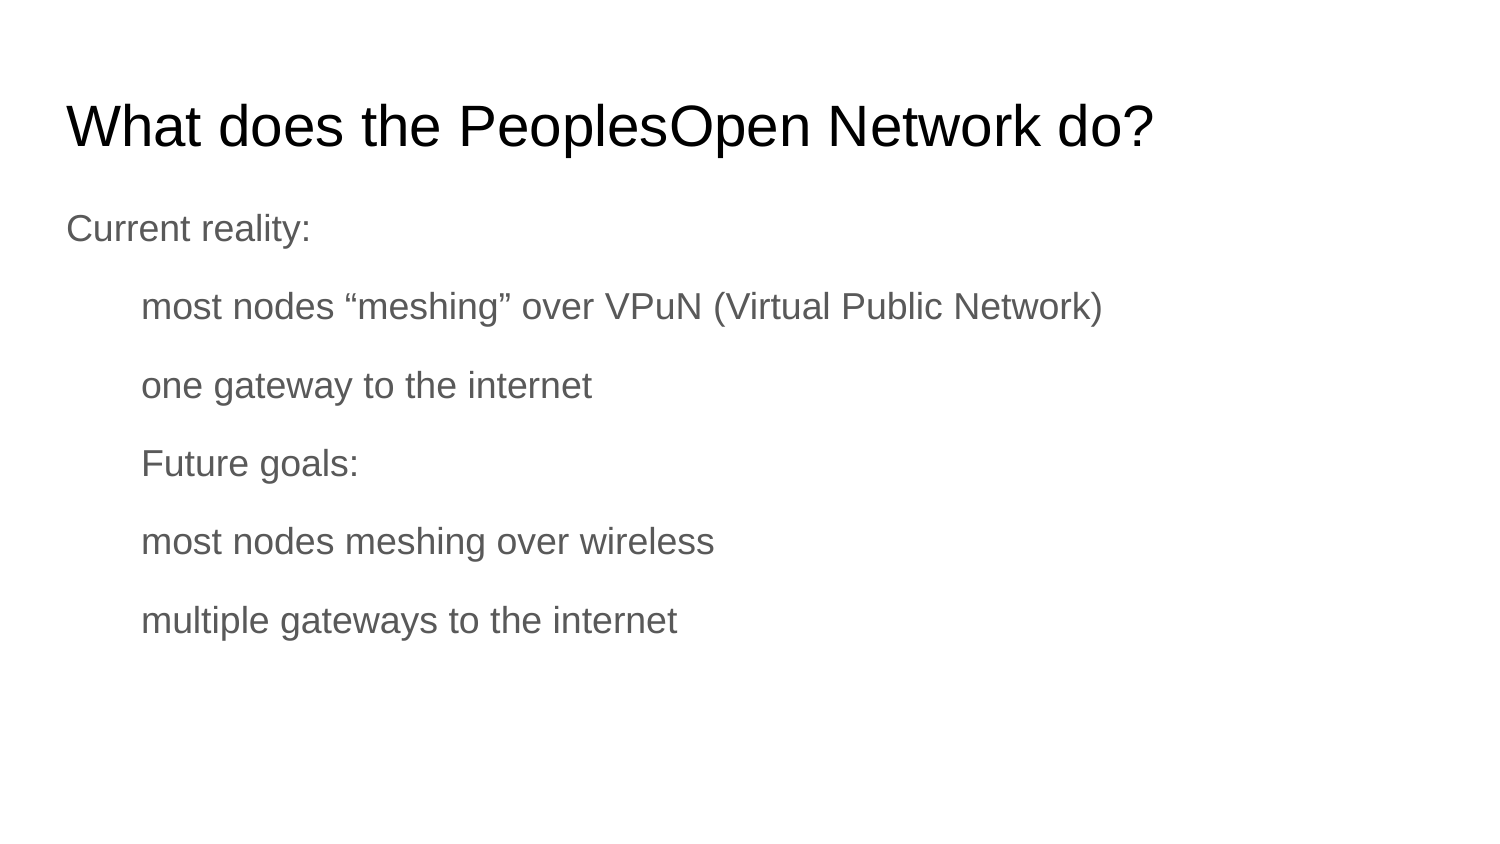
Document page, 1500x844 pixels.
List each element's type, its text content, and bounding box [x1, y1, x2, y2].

list Current reality: most nodes “meshing” over VPuN (Virtual Public Network) one gateway to the internet Future goals: most nodes meshing over wireless multiple gateways to the internet [51, 189, 1449, 750]
title What does the PeoplesOpen Network do? [51, 72, 1449, 167]
